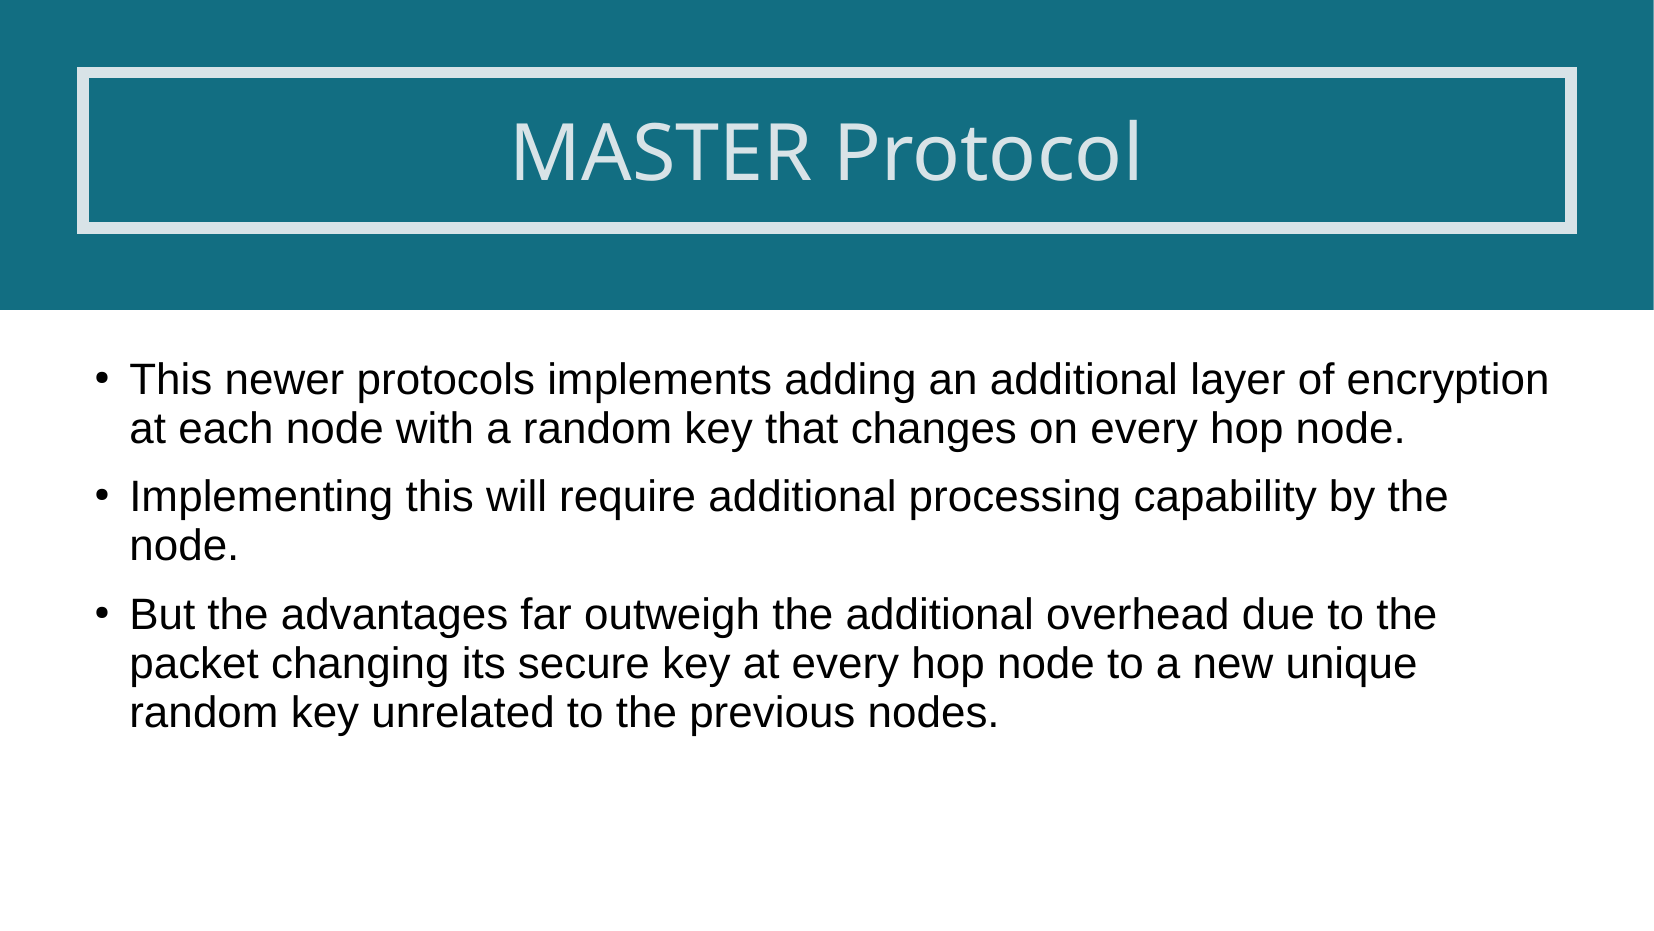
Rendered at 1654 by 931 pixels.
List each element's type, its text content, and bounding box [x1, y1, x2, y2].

title MASTER Protocol [82, 72, 1571, 228]
list This newer protocols implements adding an additional layer of encryption at each node with a random key that changes on every hop node. Implementing this will require additional processing capability by the node. But the advantages far outweigh the additional overhead due to the packet changing its secure key at every hop node to a new unique random key unrelated to the previous nodes. [82, 354, 1571, 758]
picture [0, 0, 1654, 931]
